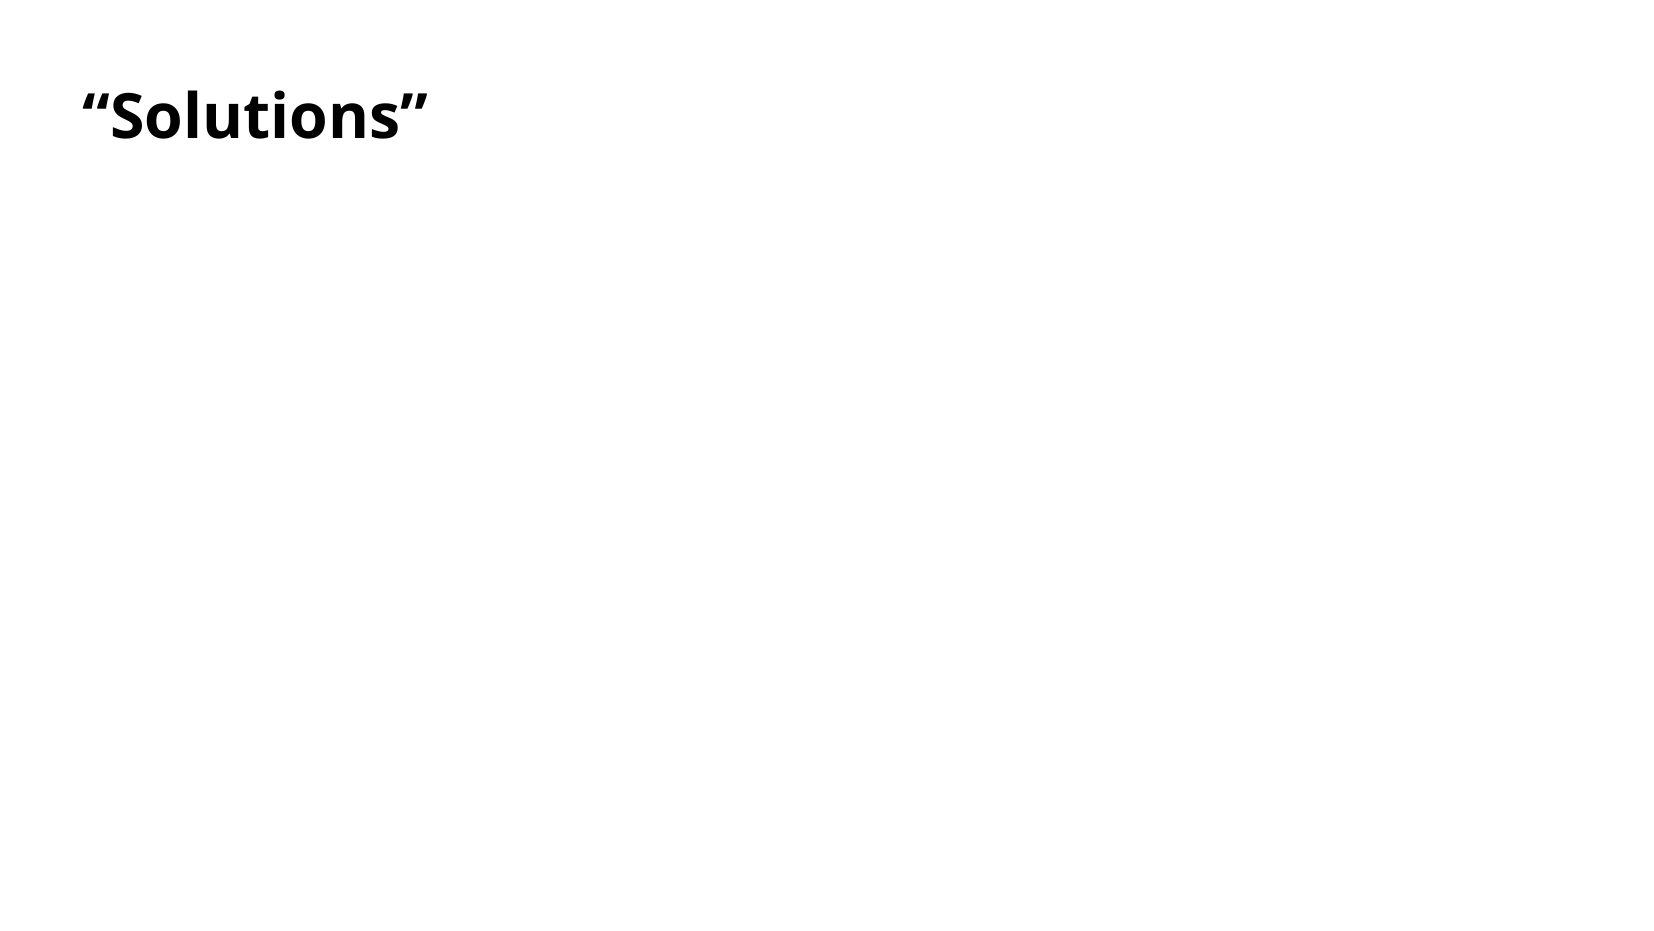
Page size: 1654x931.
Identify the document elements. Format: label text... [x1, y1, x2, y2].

title “Solutions” [82, 37, 1571, 193]
